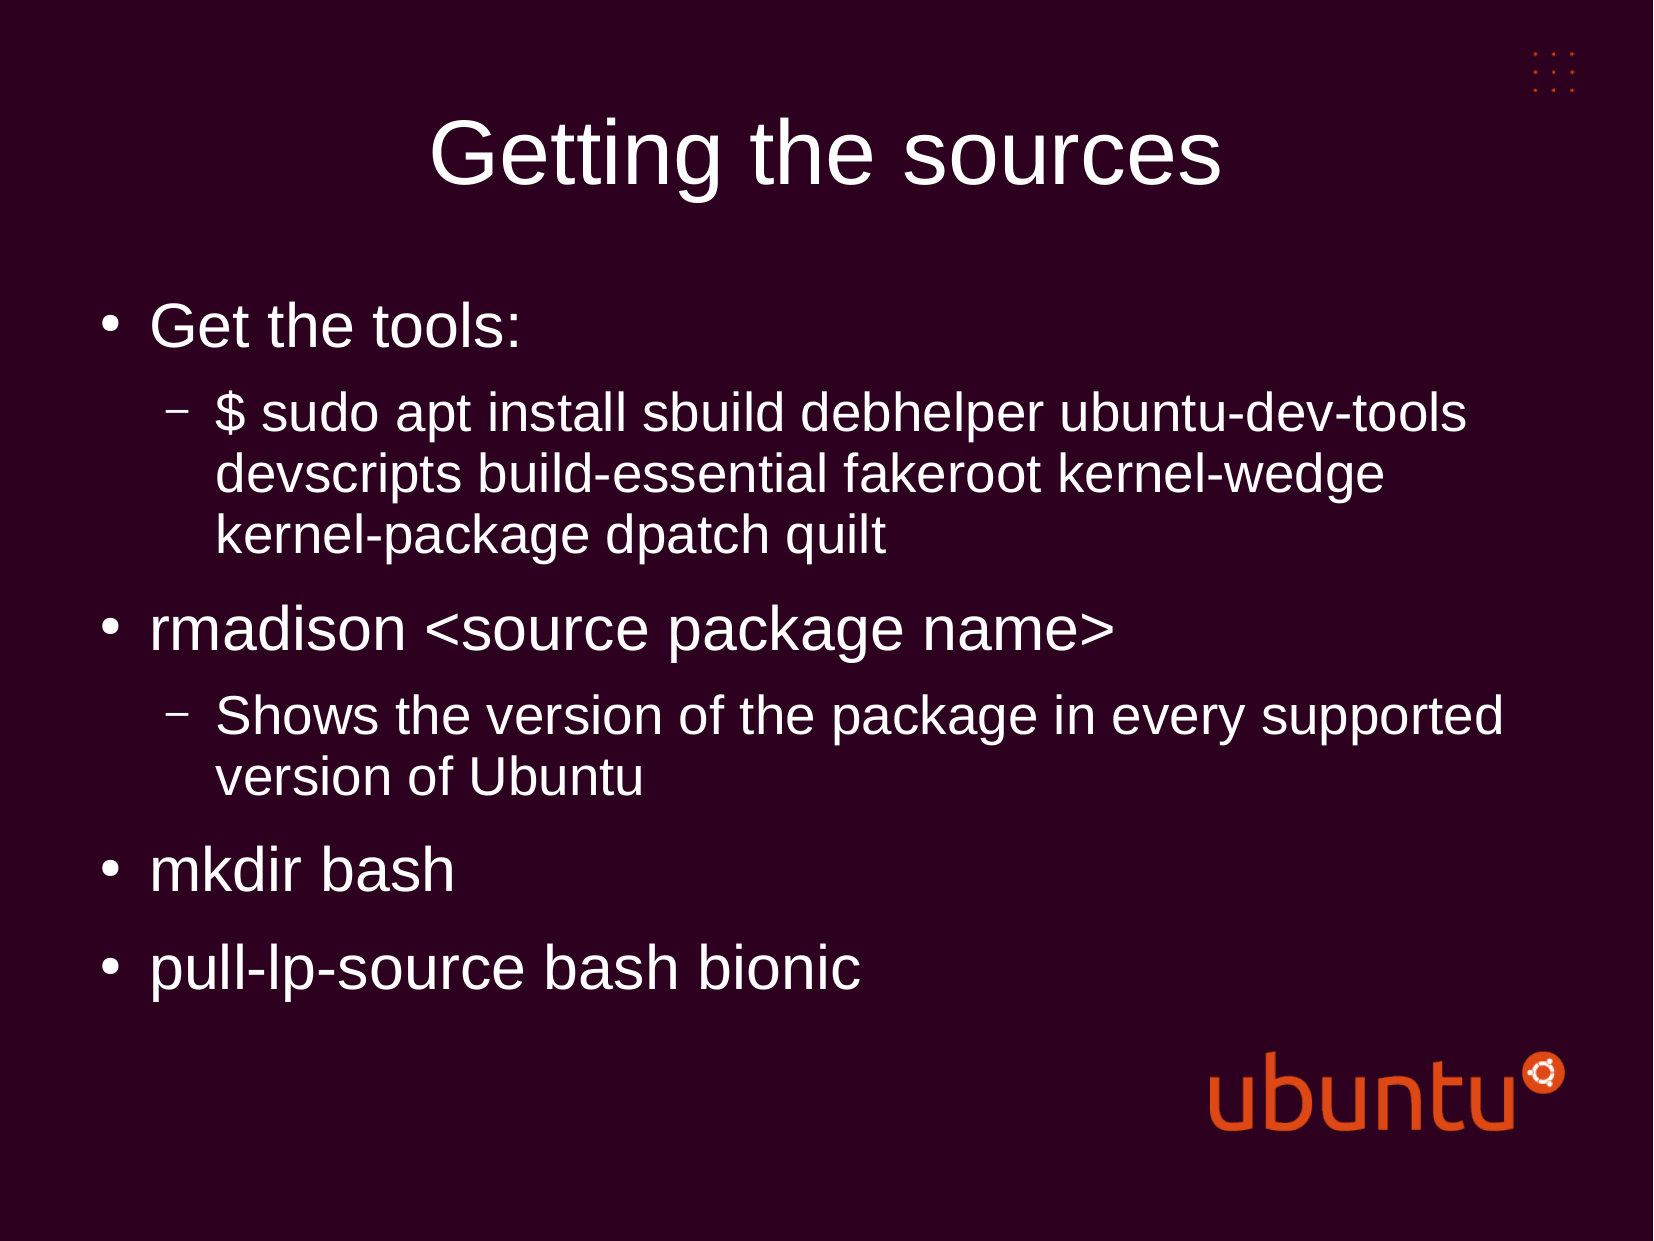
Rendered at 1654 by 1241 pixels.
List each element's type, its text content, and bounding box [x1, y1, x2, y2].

picture [1121, 960, 1653, 1223]
title Getting the sources [82, 49, 1571, 257]
list Get the tools: $ sudo apt install sbuild debhelper ubuntu-dev-tools devscripts build-essential fakeroot kernel-wedge kernel-package dpatch quilt rmadison <source package name> Shows the version of the package in every supported version of Ubuntu mkdir bash pull-lp-source bash bionic [82, 290, 1571, 1010]
picture [1571, 49, 1575, 94]
